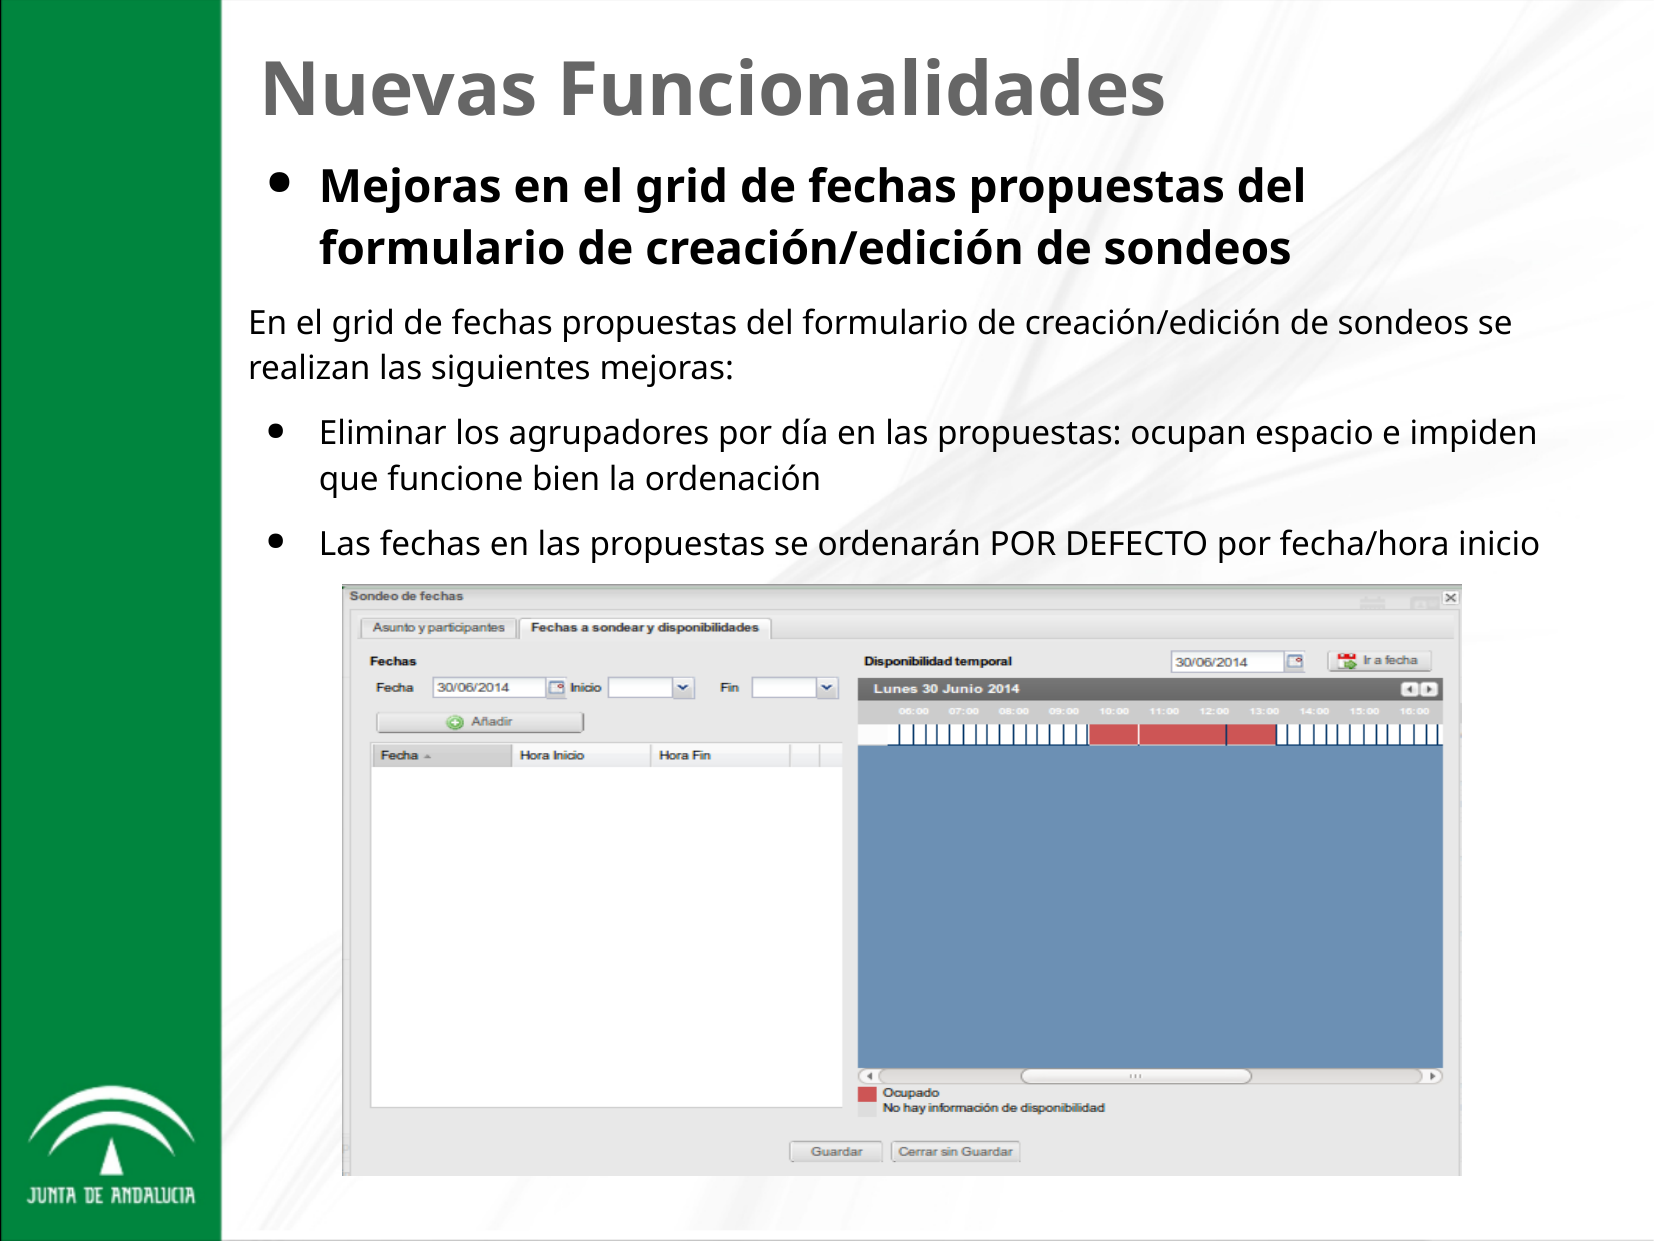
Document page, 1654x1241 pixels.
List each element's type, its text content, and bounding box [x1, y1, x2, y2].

list Mejoras en el grid de fechas propuestas del formulario de creación/edición de sondeos En el grid de fechas propuestas del formulario de creación/edición de sondeos se realizan las siguientes mejoras: Eliminar los agrupadores por día en las propuestas: ocupan espacio e impiden que funcione bien la ordenación Las fechas en las propuestas se ordenarán POR DEFECTO por fecha/hora inicio [248, 153, 1565, 973]
picture [0, 0, 1654, 1241]
title Nuevas Funcionalidades [259, 37, 1577, 136]
